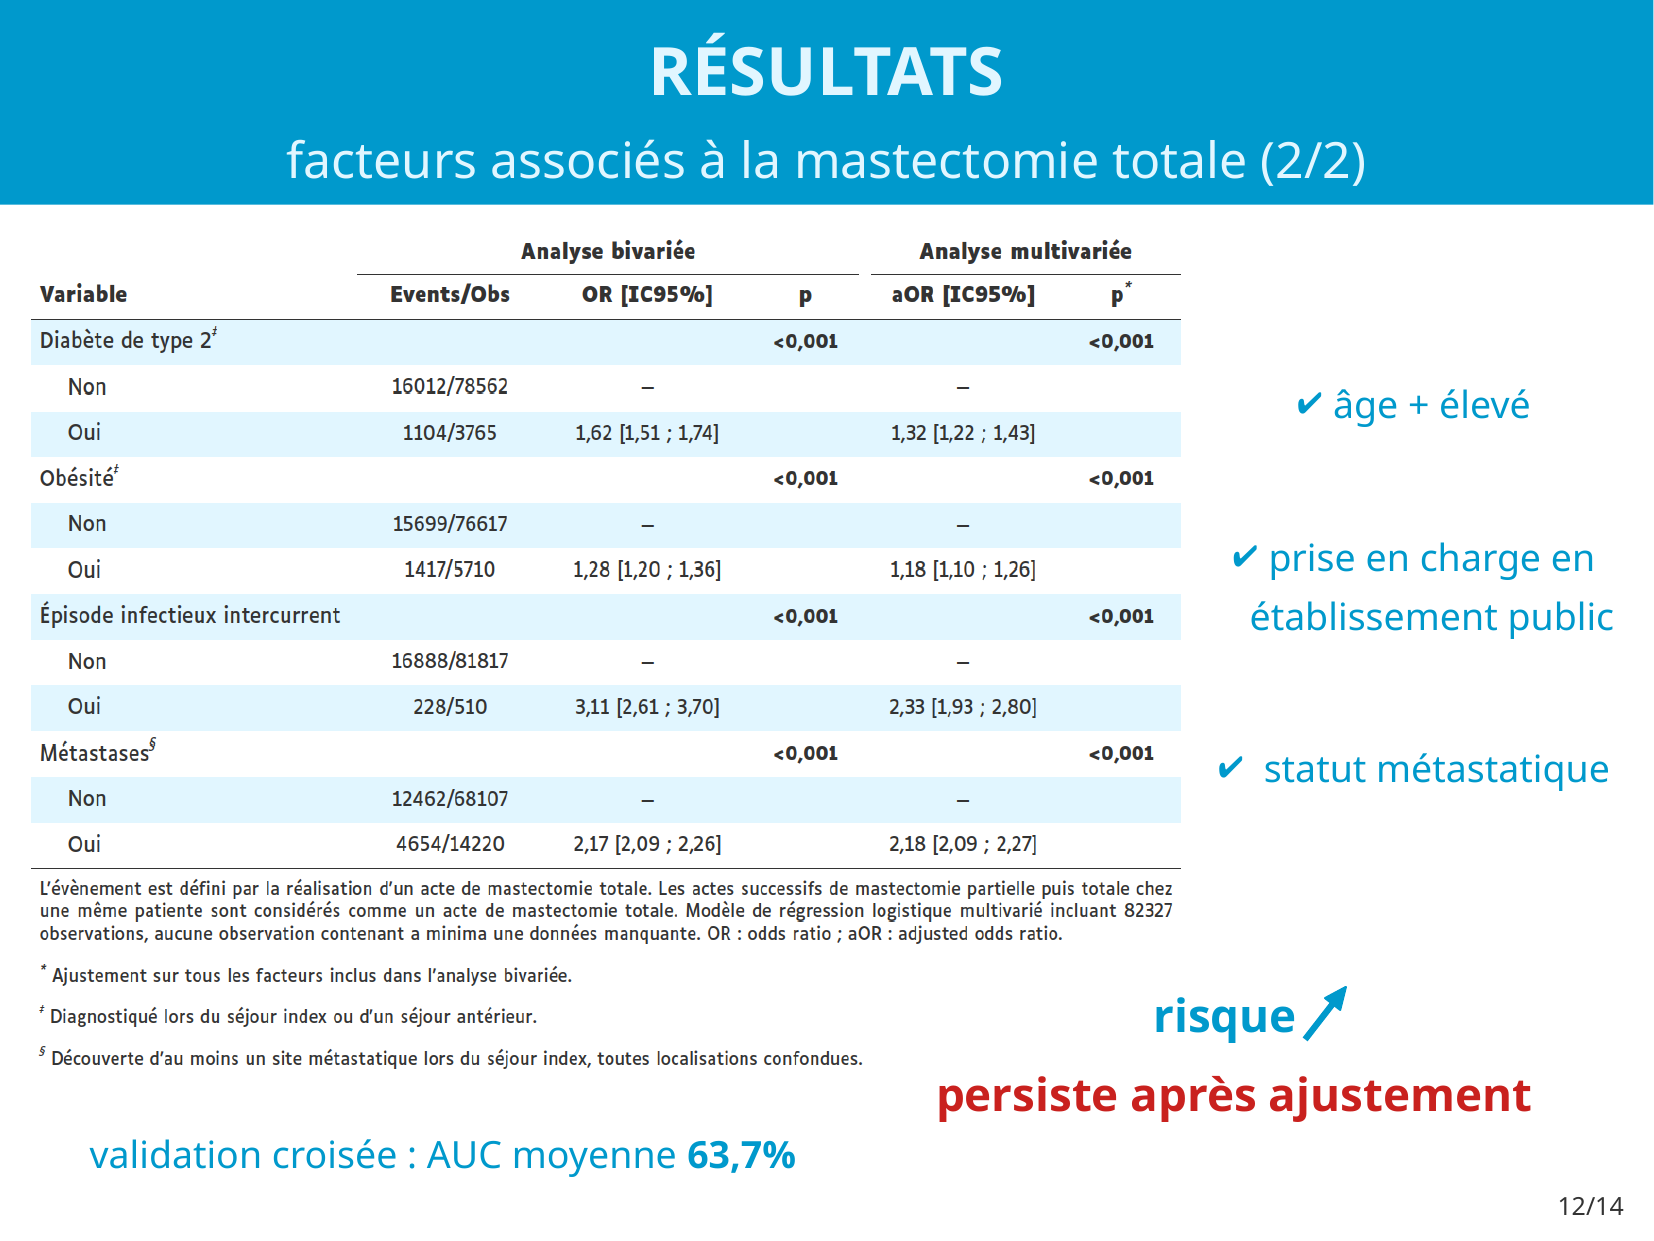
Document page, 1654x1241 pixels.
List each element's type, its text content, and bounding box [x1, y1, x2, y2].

text_box âge + élevé prise en charge en établissement public statut métastatique [1204, 362, 1625, 804]
picture [12, 218, 1205, 1098]
text_box validation croisée : AUC moyenne 63,7% [47, 1106, 839, 1193]
title RÉSULTATS facteurs associés à la mastectomie totale (2/2) [0, 0, 1654, 205]
text_box risque [1139, 968, 1312, 1052]
text_box persiste après ajustement [921, 1051, 1548, 1128]
